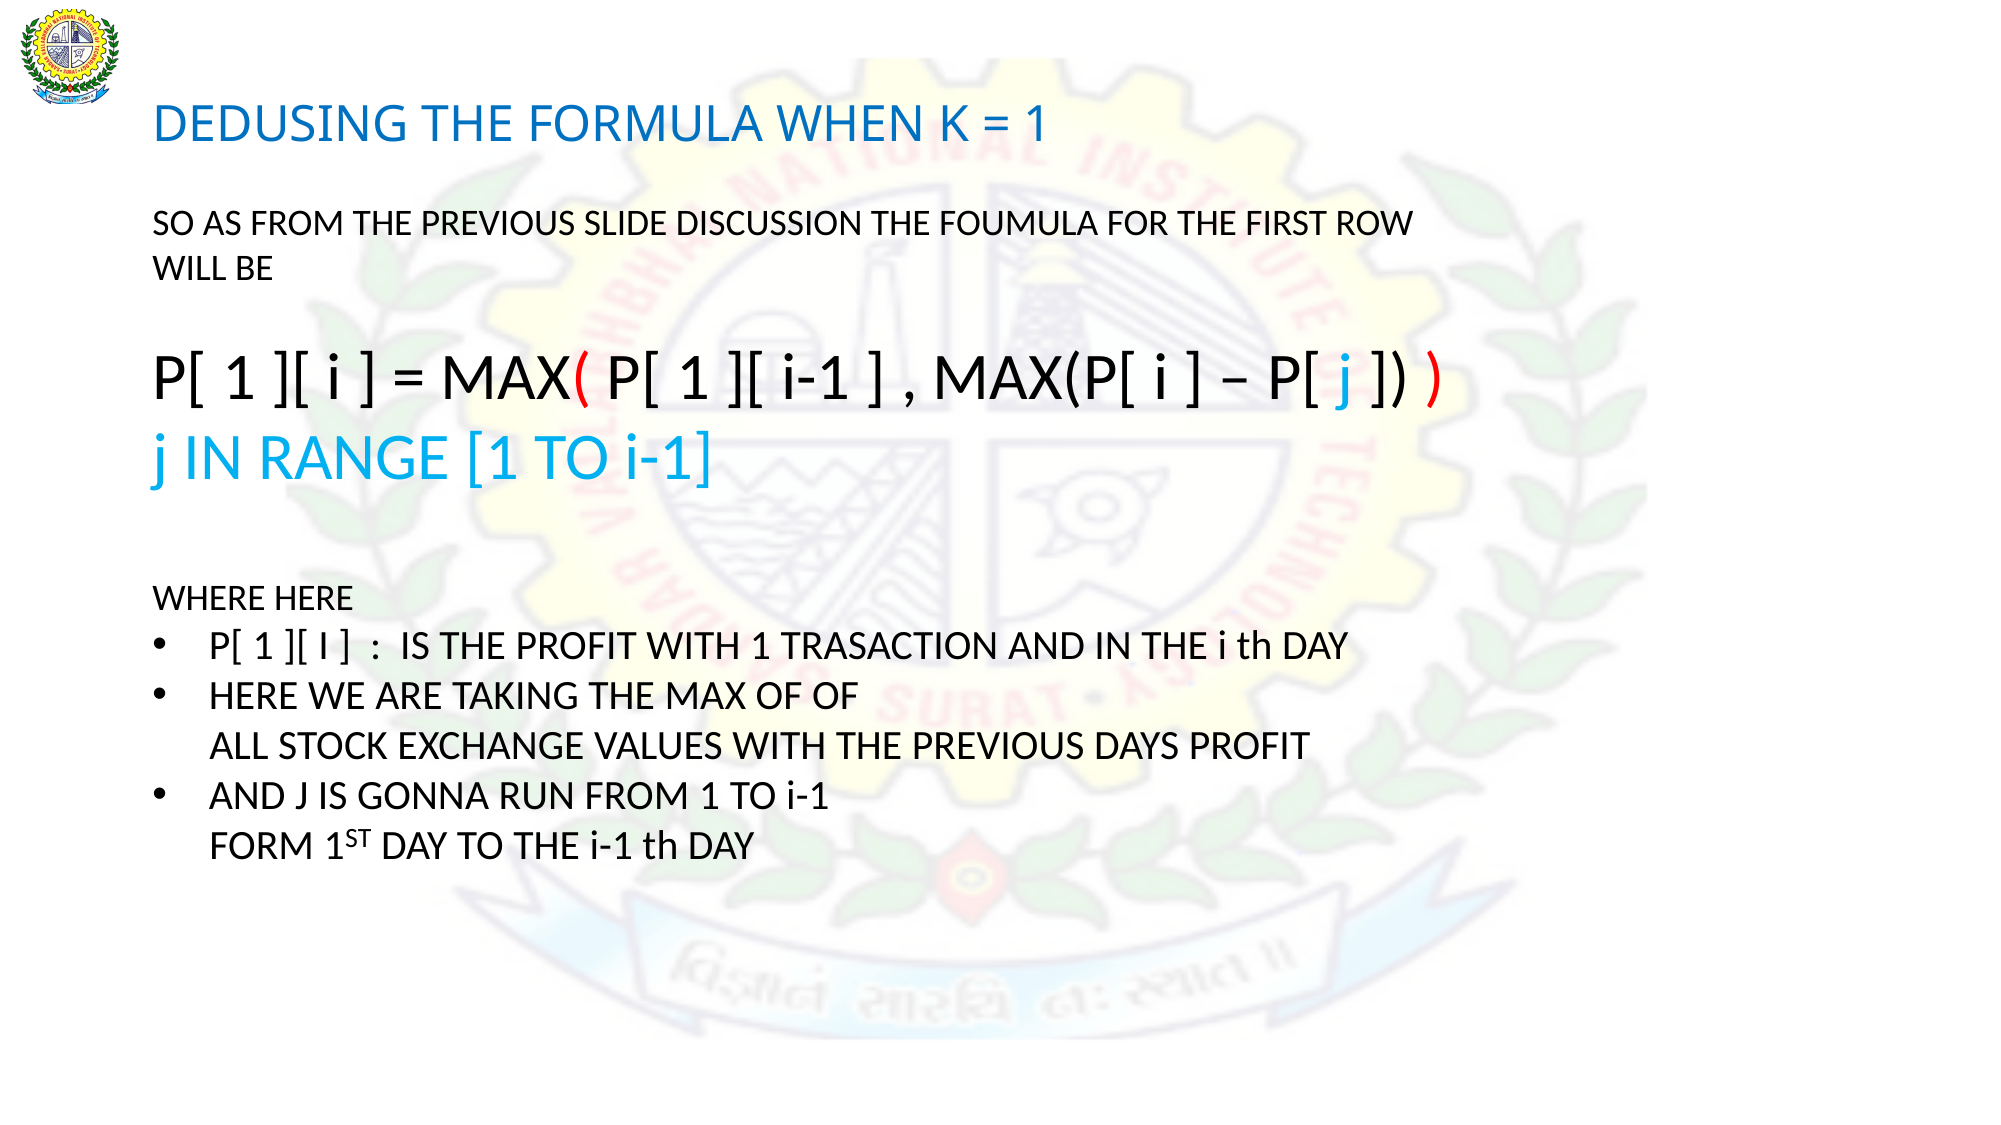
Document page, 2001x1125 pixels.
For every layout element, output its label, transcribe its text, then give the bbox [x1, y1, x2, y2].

text_box SO AS FROM THE PREVIOUS SLIDE DISCUSSION THE FOUMULA FOR THE FIRST ROW WILL BE P[ 1 ][ i ] = MAX( P[ 1 ][ i-1 ] , MAX(P[ i ] – P[ j ]) ) j IN RANGE [1 TO i-1] WHERE HERE P[ 1 ][ I ] : IS THE PROFIT WITH 1 TRASACTION AND IN THE i th DAY HERE WE ARE TAKING THE MAX OF OF ALL STOCK EXCHANGE VALUES WITH THE PREVIOUS DAYS PROFIT AND J IS GONNA RUN FROM 1 TO i-1 FORM 1ST DAY TO THE i-1 th DAY [137, 190, 1494, 974]
title DEDUSING THE FORMULA WHEN K = 1 [137, 59, 1863, 191]
